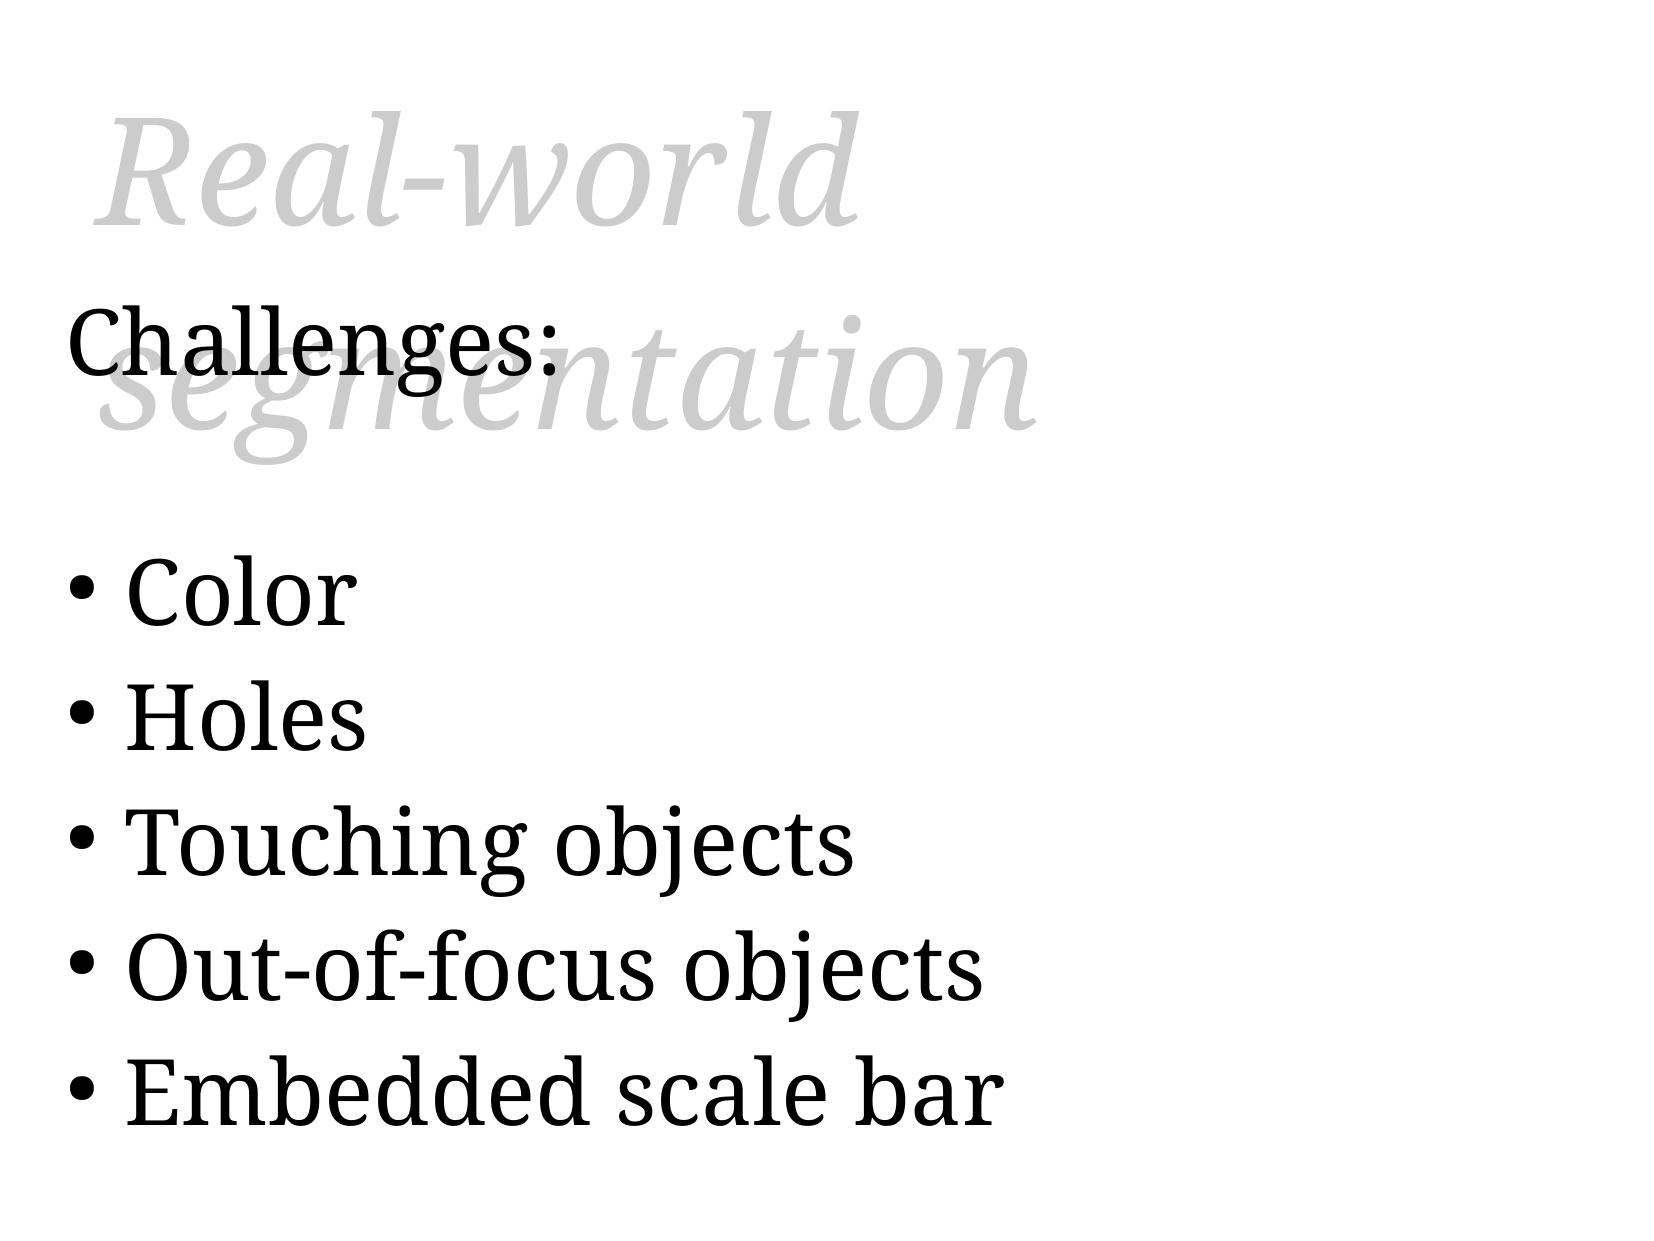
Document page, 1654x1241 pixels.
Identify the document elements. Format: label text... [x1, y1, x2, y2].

text_box Challenges: Color Holes Touching objects Out-of-focus objects Embedded scale bar [50, 270, 1626, 996]
text_box Real-world segmentation [81, 57, 1654, 239]
